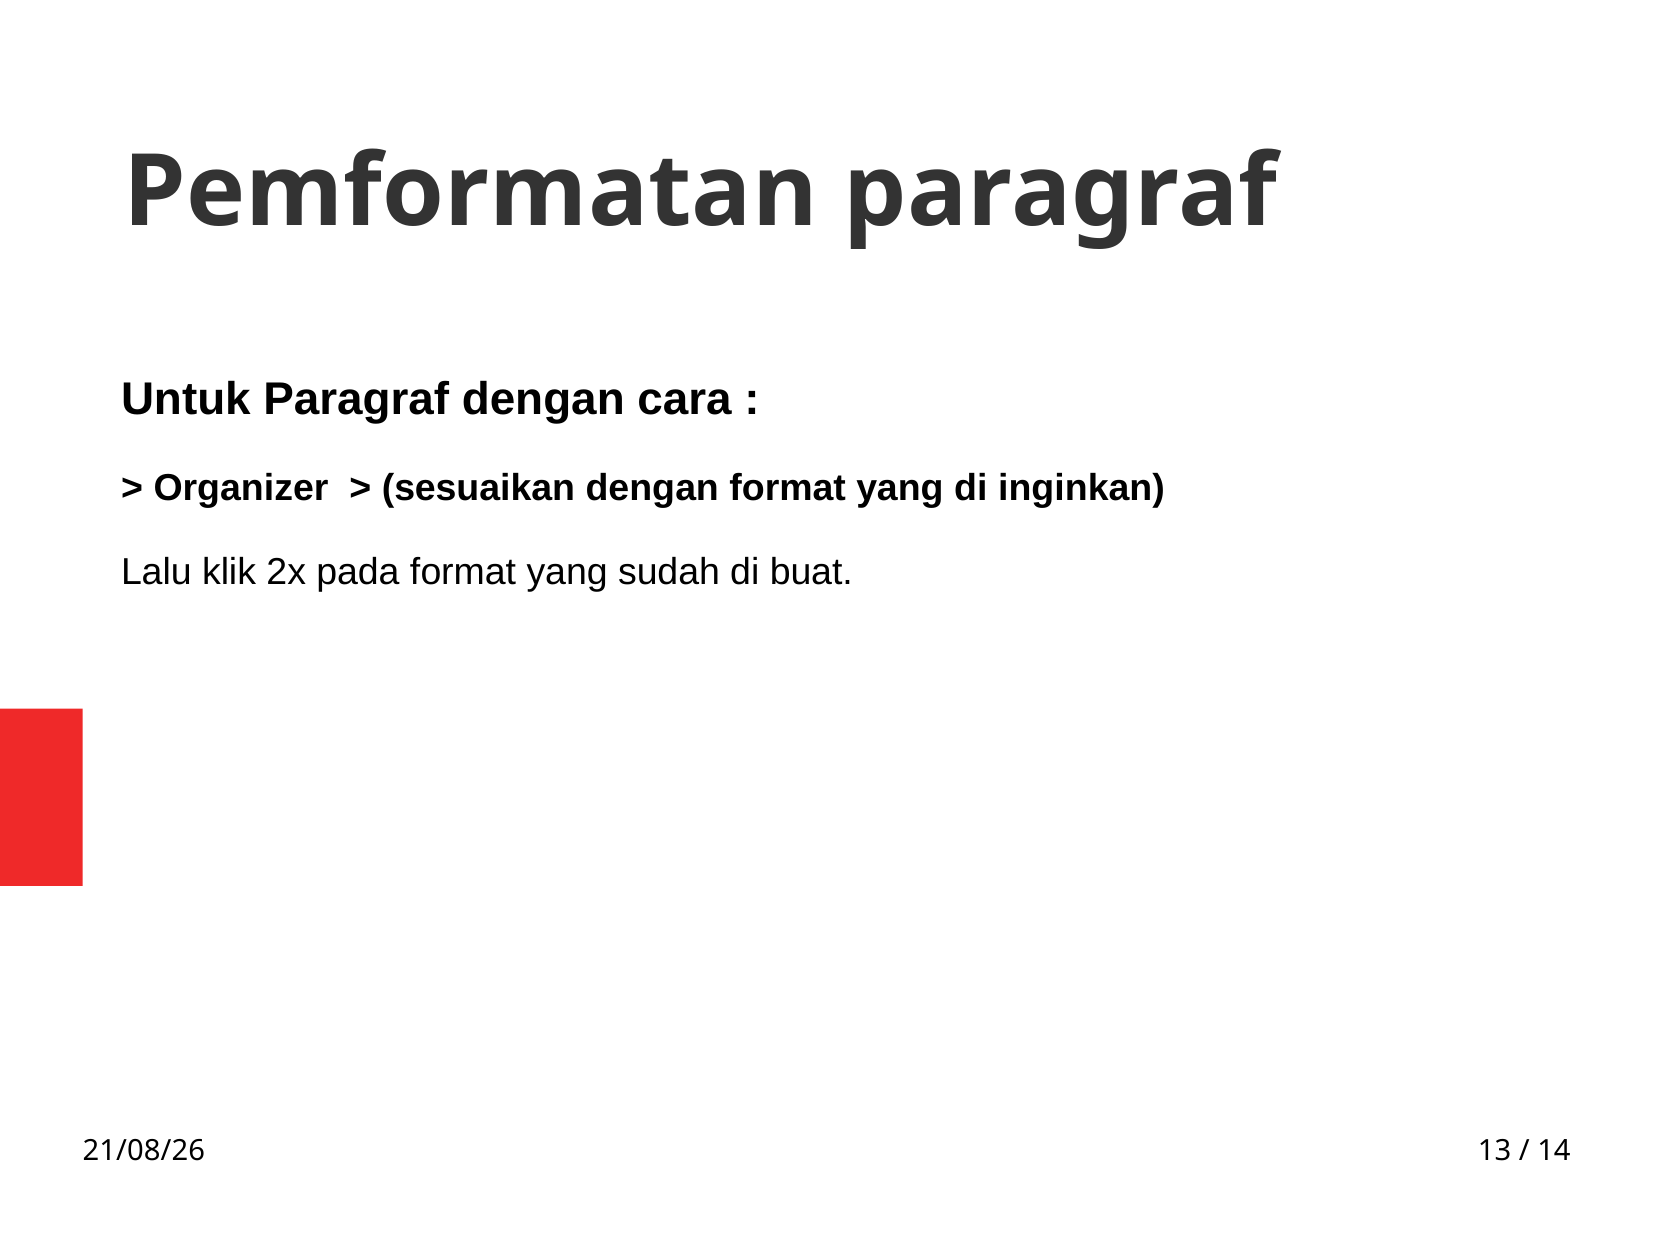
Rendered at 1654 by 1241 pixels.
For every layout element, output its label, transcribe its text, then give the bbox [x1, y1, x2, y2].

text_box Untuk Paragraf dengan cara : > Organizer > (sesuaikan dengan format yang di inginkan) Lalu klik 2x pada format yang sudah di buat. [106, 365, 1496, 600]
title Pemformatan paragraf [124, 69, 1630, 303]
